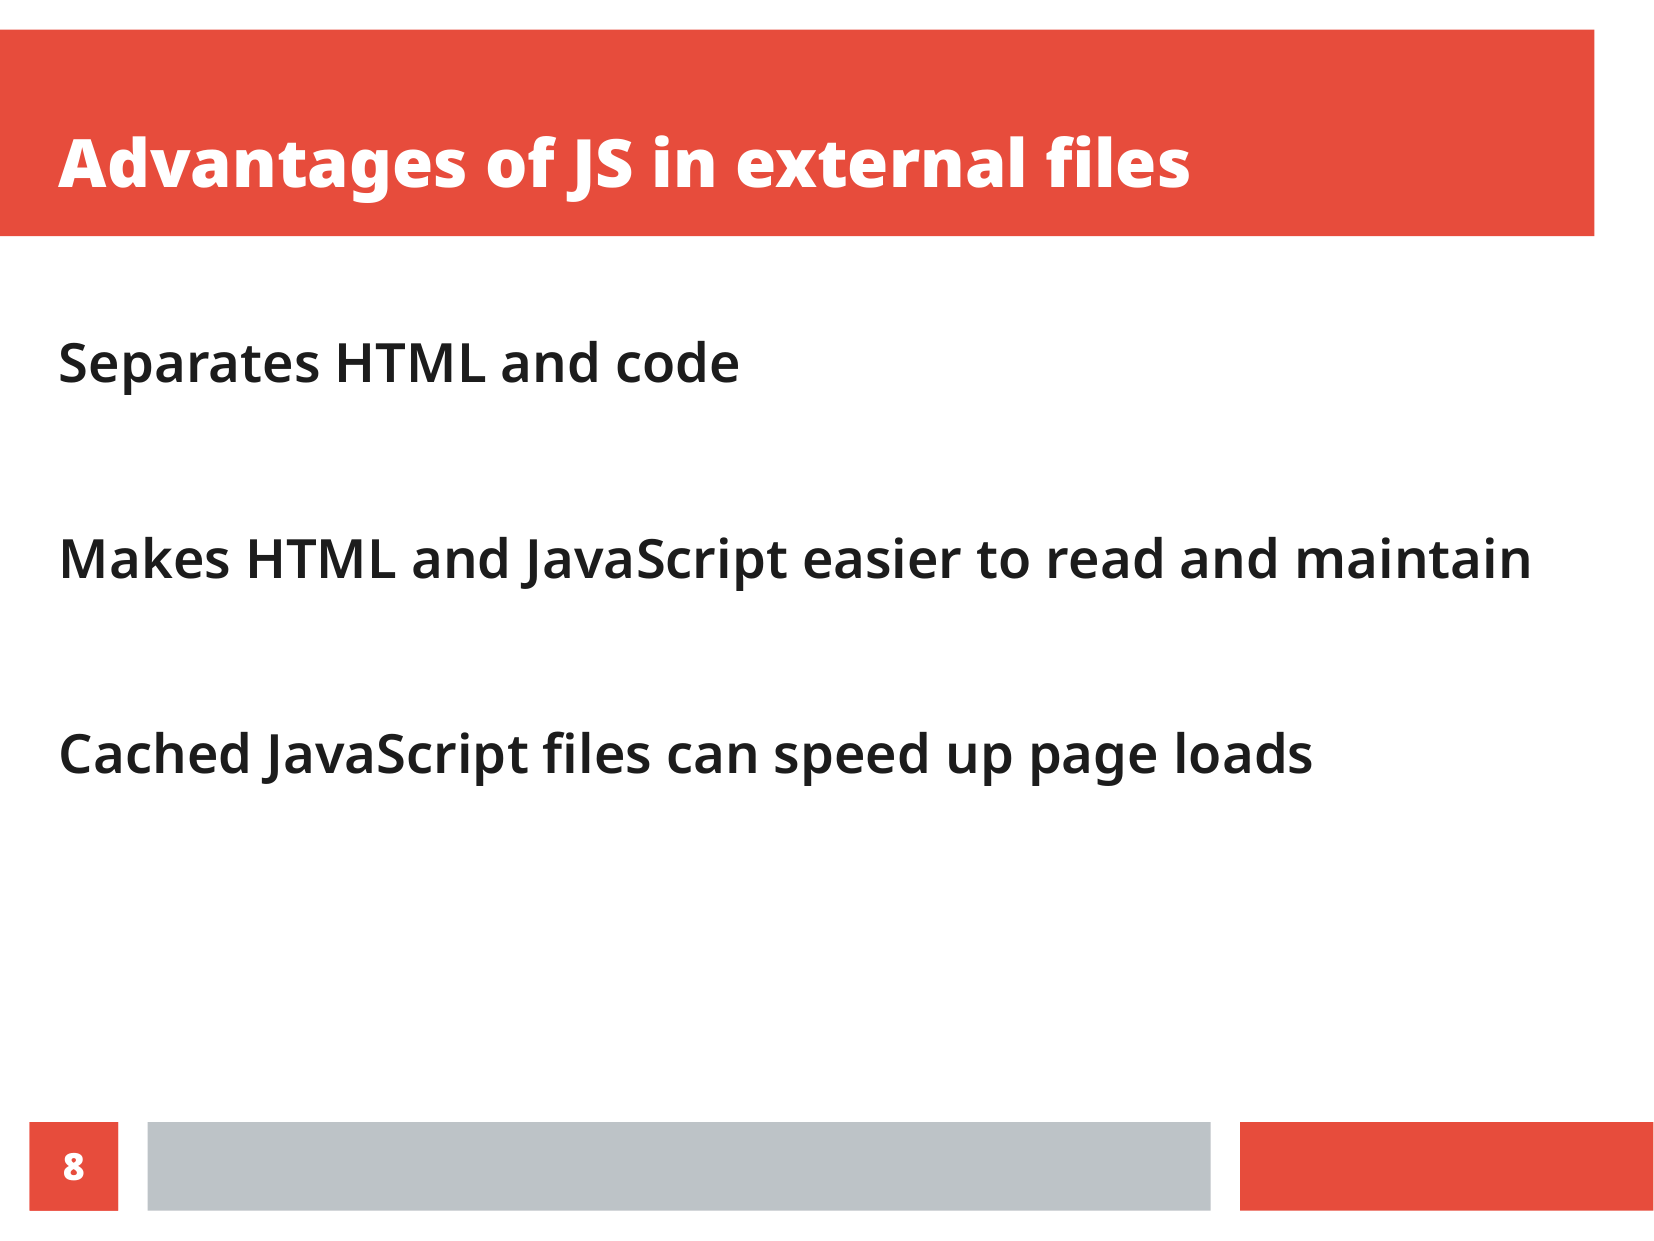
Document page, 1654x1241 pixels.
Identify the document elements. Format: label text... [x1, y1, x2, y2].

list Separates HTML and code Makes HTML and JavaScript easier to read and maintain Cached JavaScript files can speed up page loads [59, 324, 1565, 1093]
title Advantages of JS in external files [59, 59, 1595, 207]
